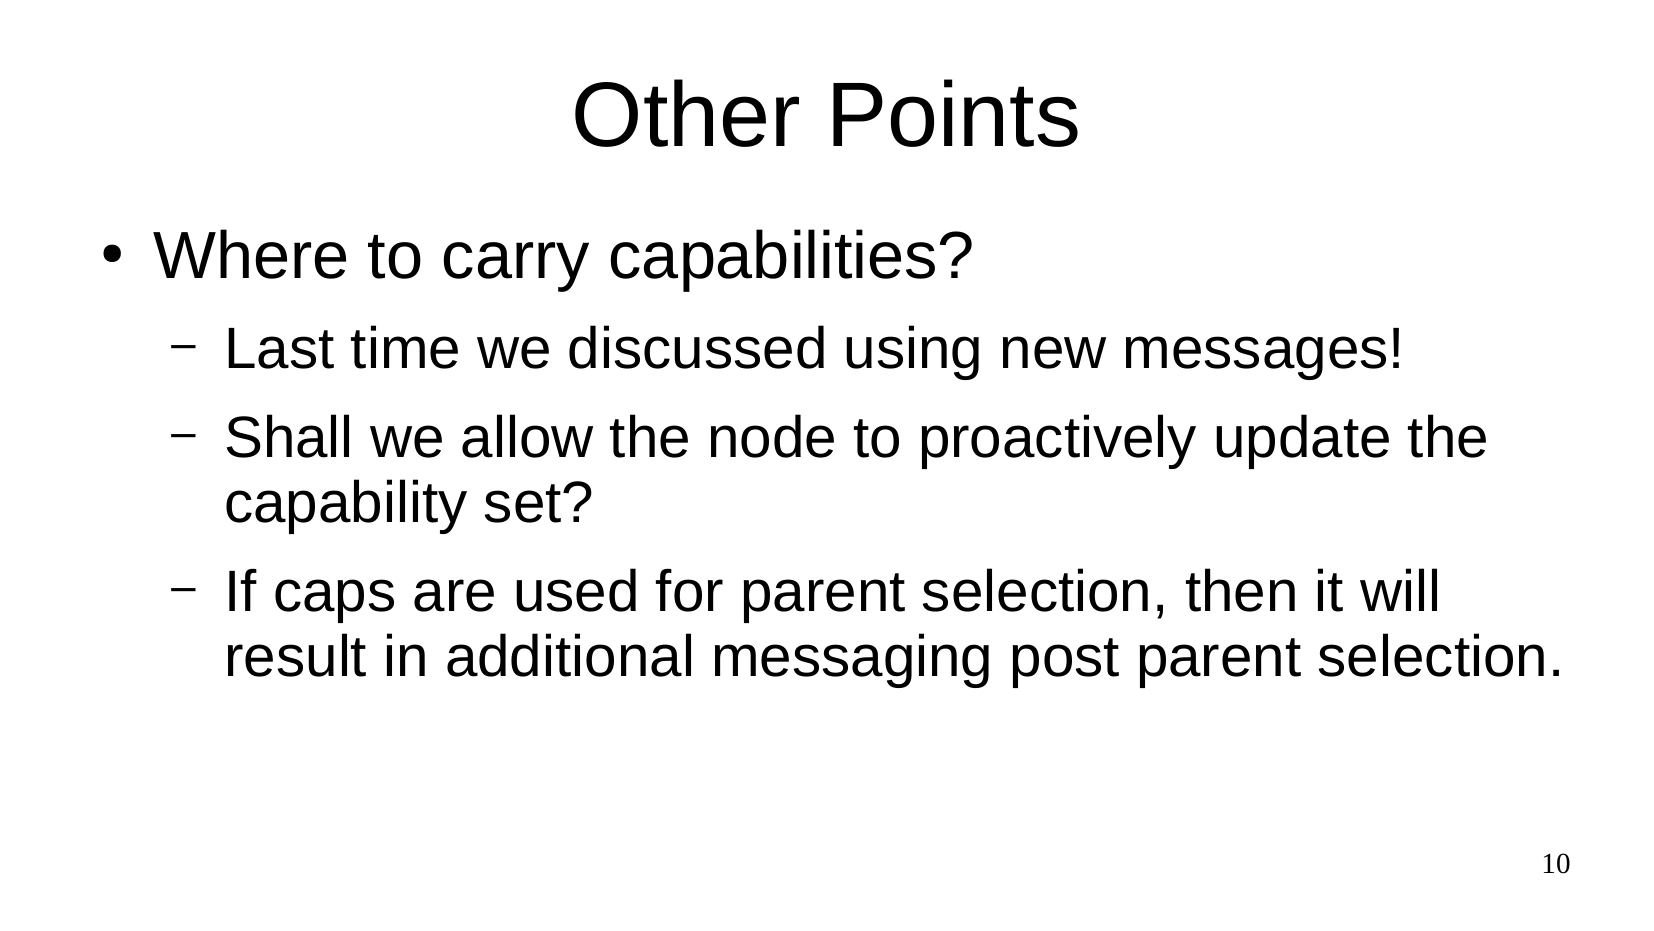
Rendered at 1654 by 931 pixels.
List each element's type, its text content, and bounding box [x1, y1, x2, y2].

list Where to carry capabilities? Last time we discussed using new messages! Shall we allow the node to proactively update the capability set? If caps are used for parent selection, then it will result in additional messaging post parent selection. [82, 217, 1571, 758]
title Other Points [82, 37, 1571, 193]
